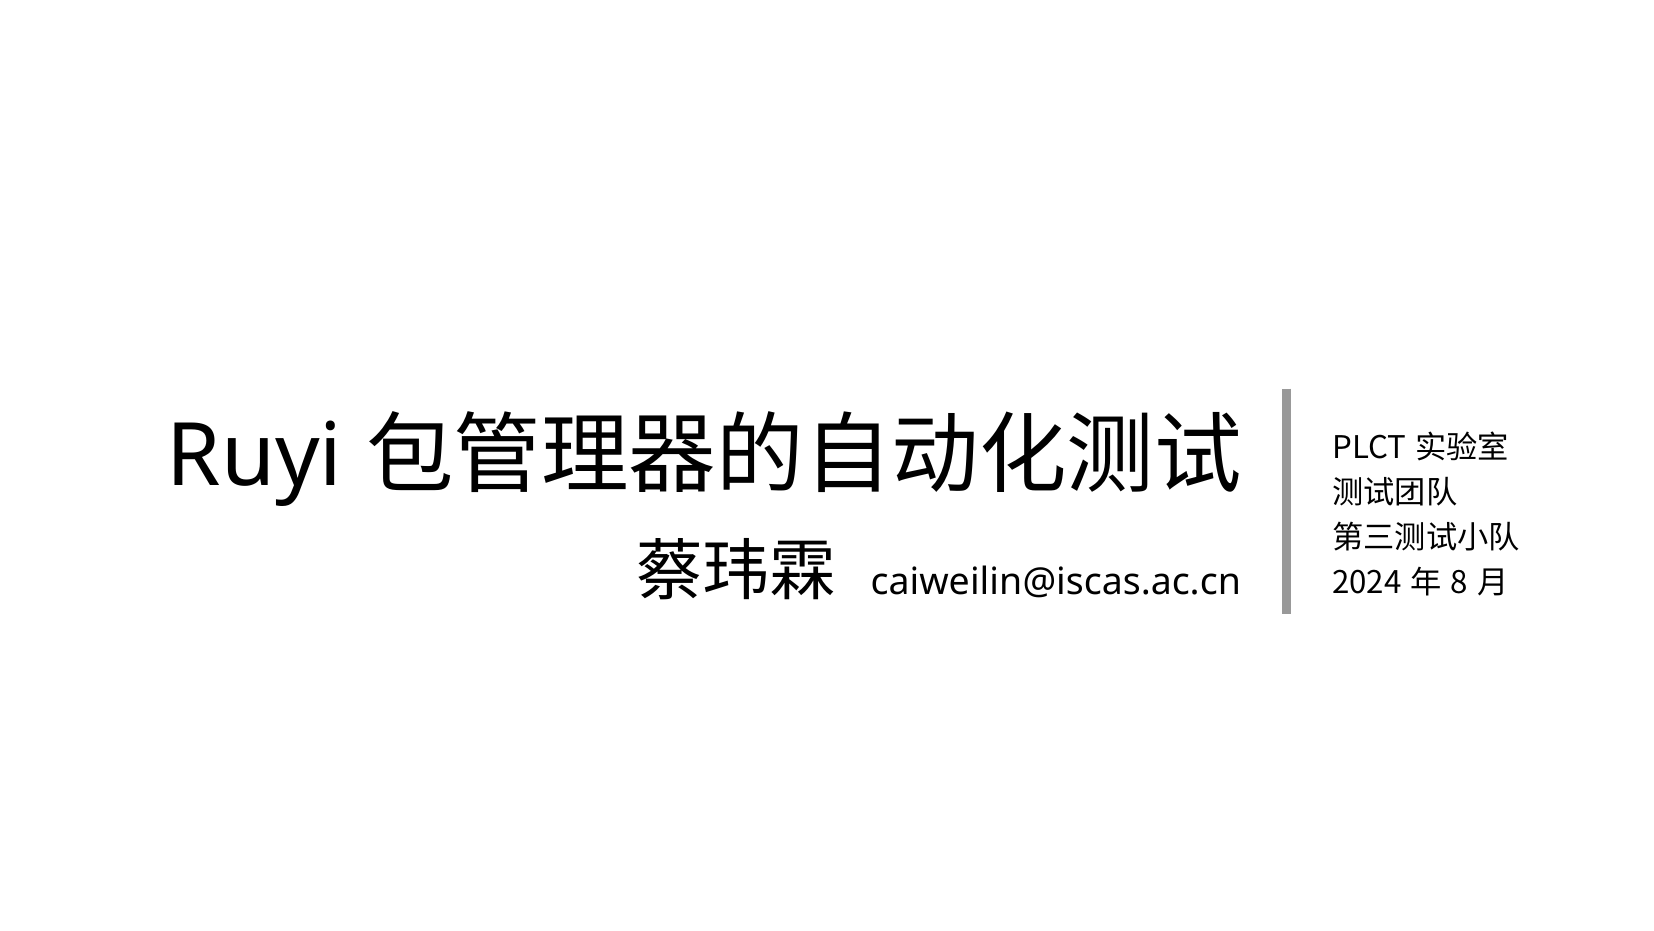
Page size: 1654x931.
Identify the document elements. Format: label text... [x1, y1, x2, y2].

title Ruyi包管理器的自动化测试 [120, 336, 1242, 516]
text_box PLCT实验室 测试团队 第三测试小队 2024年8月 [1317, 414, 1540, 611]
subtitle 蔡玮霖 caiweilin@iscas.ac.cn [114, 516, 1242, 614]
